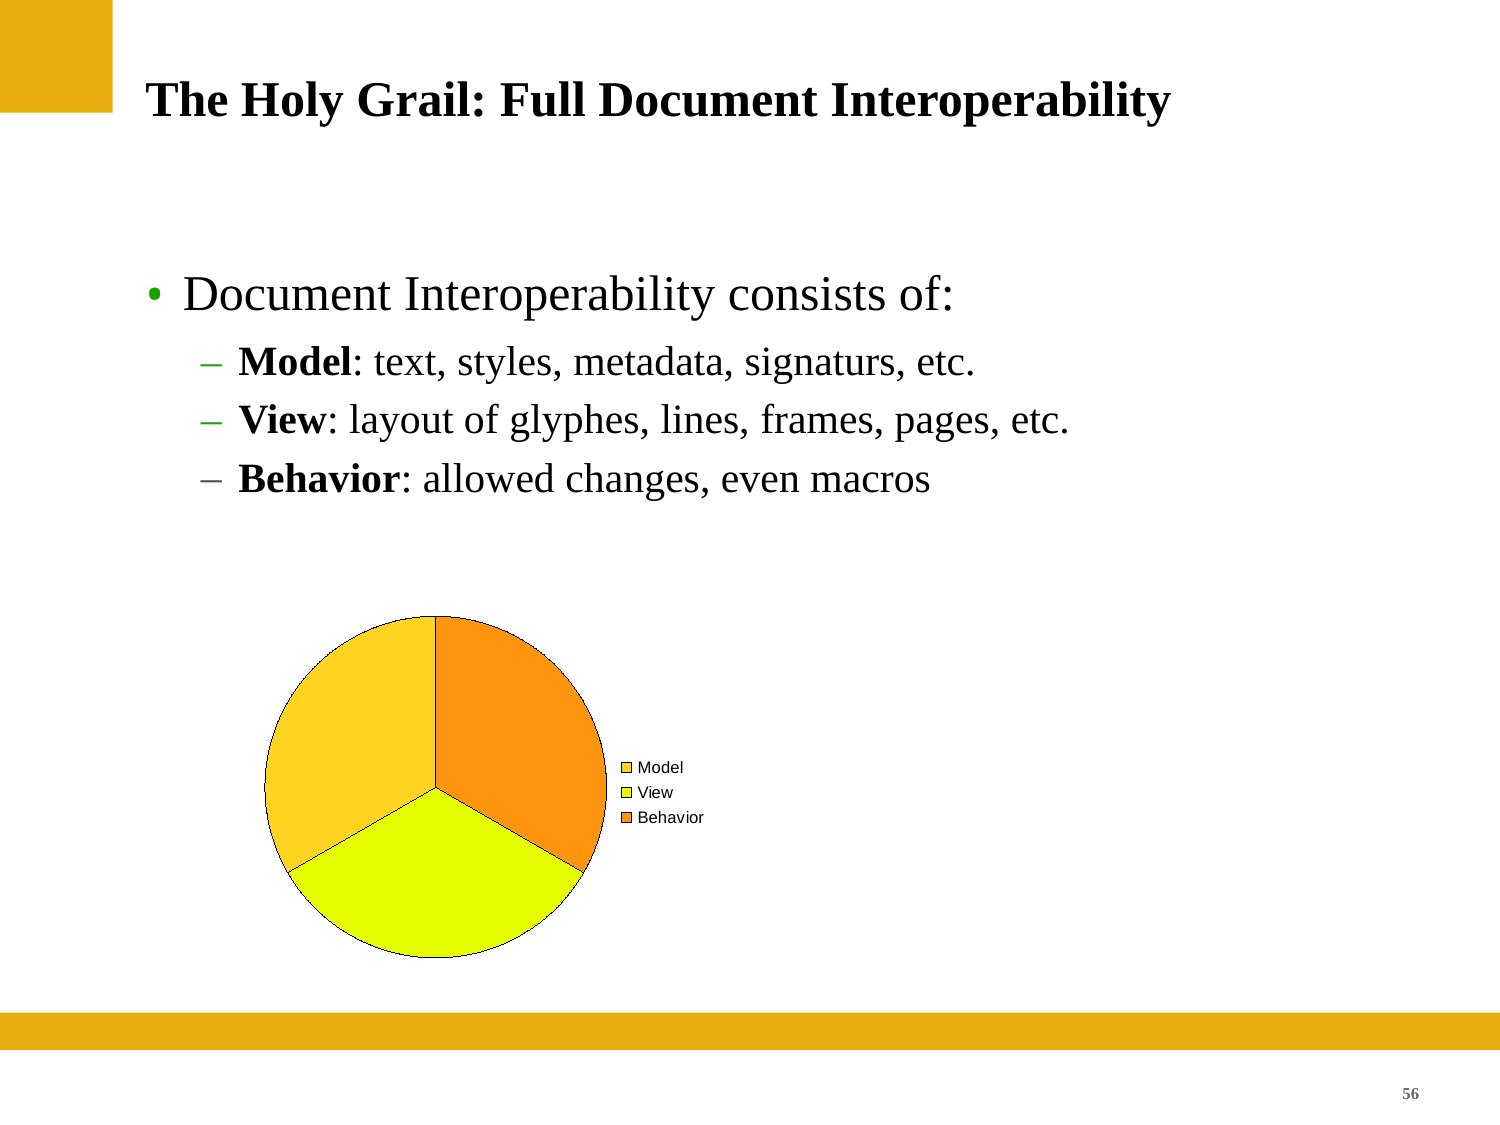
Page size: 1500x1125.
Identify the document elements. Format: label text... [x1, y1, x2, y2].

title The Holy Grail: Full Document Interoperability [145, 67, 1388, 220]
chart [255, 585, 730, 998]
list Document Interoperability consists of: Model: text, styles, metadata, signaturs, etc. View: layout of glyphes, lines, frames, pages, etc. Behavior: allowed changes, even macros [145, 265, 1423, 976]
